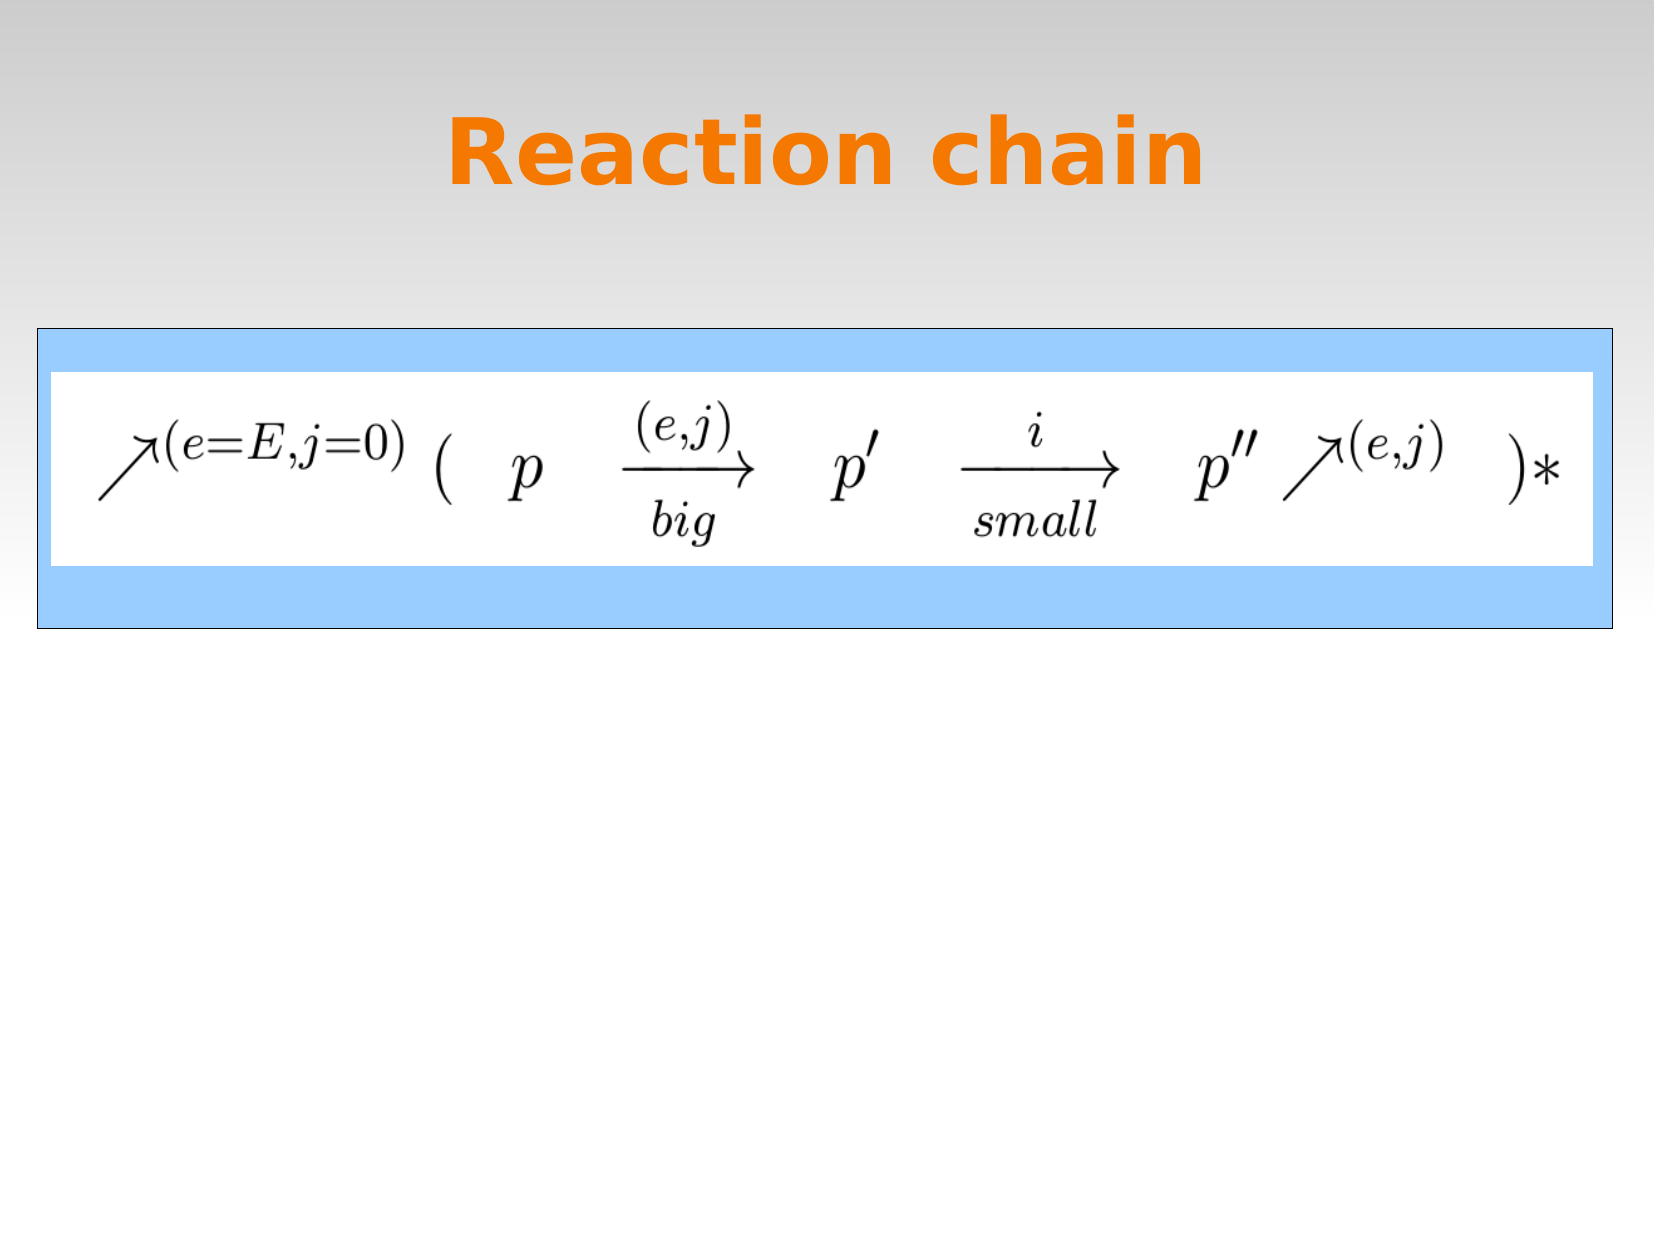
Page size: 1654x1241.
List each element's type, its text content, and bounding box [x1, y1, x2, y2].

title Reaction chain [82, 49, 1571, 257]
picture [51, 372, 1593, 566]
text_box [37, 328, 1613, 629]
